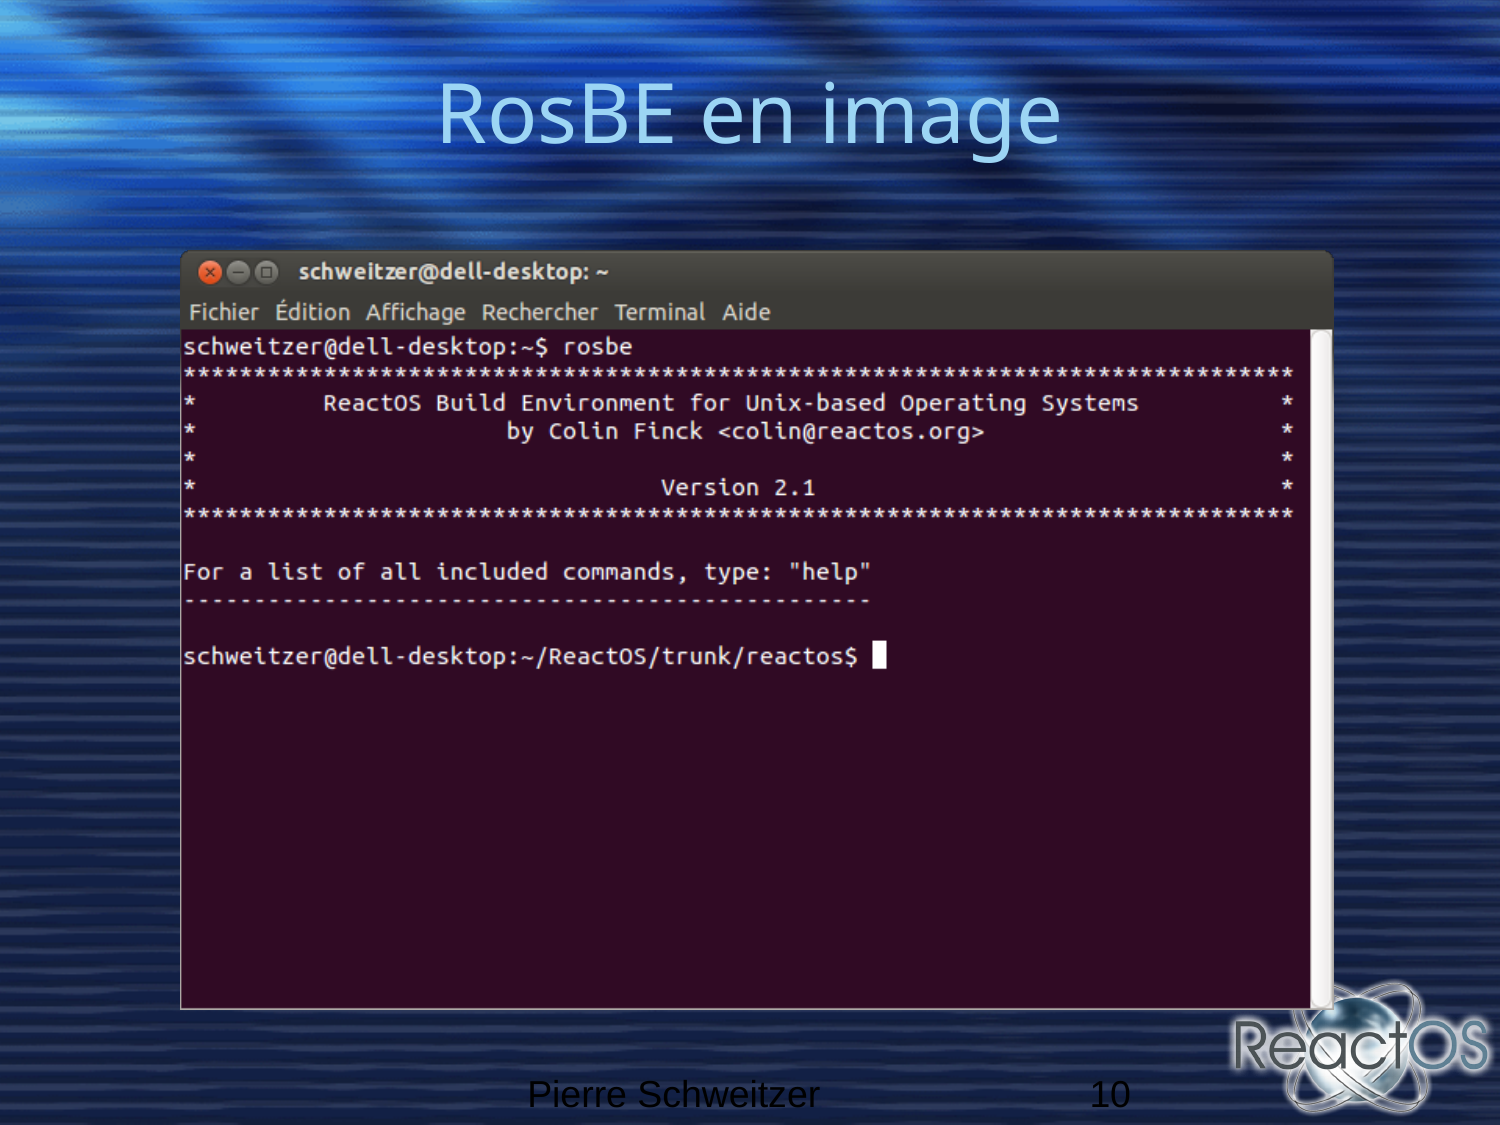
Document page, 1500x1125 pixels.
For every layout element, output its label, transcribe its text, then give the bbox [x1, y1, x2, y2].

picture [0, 0, 1500, 1125]
title RosBE en image [75, 45, 1426, 176]
